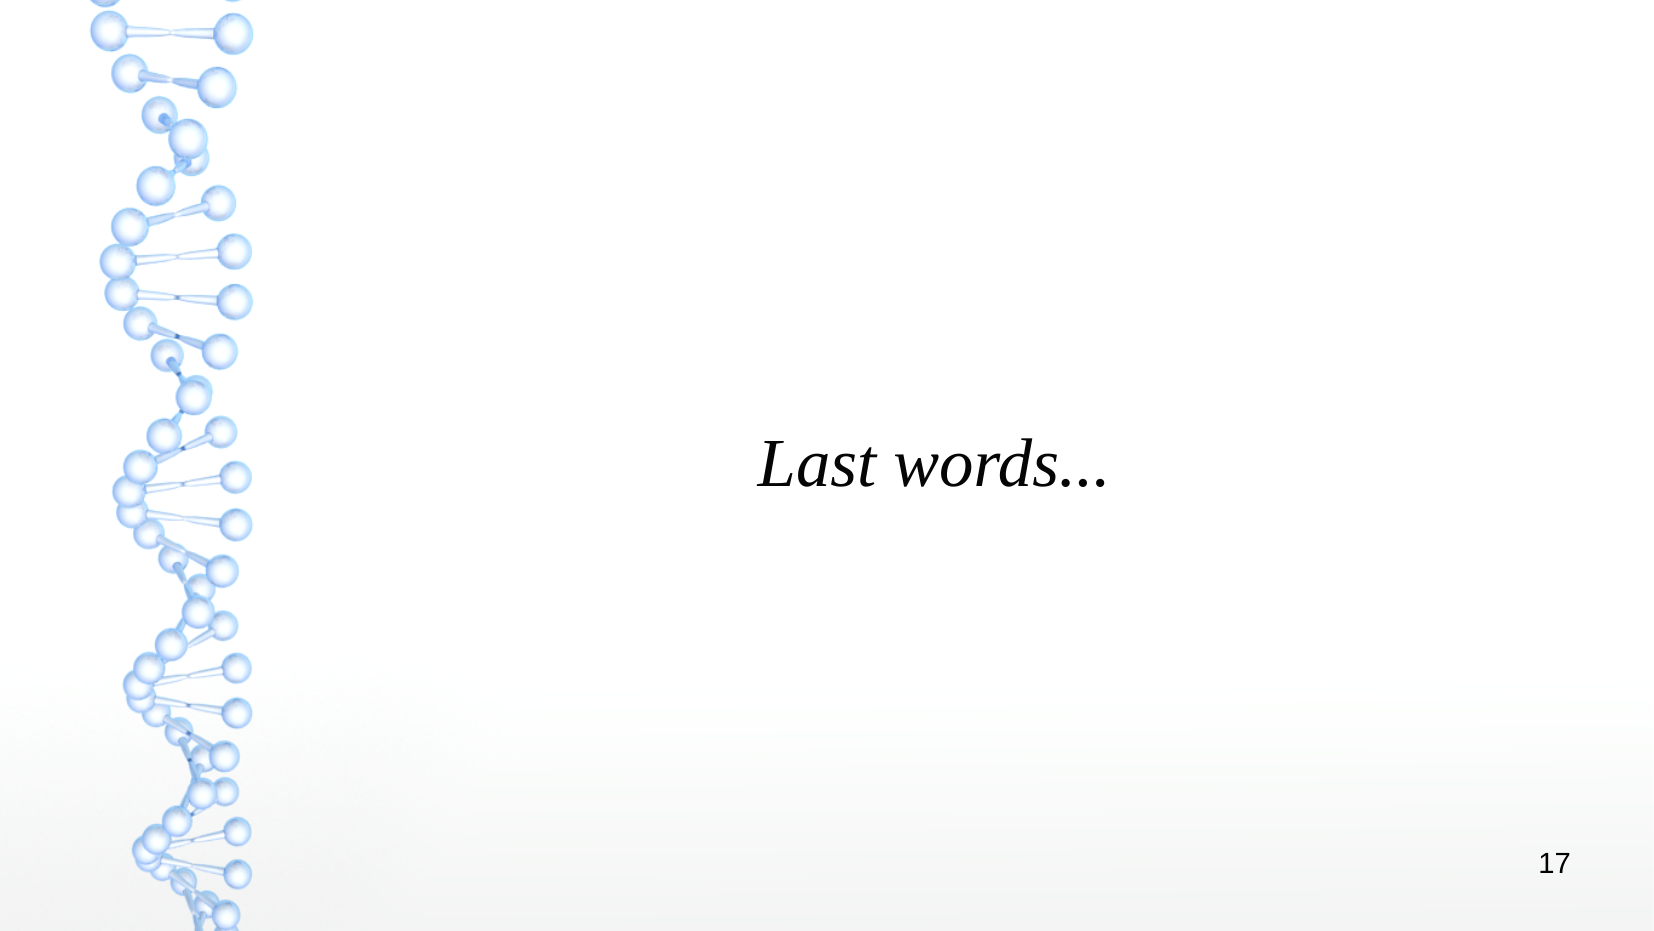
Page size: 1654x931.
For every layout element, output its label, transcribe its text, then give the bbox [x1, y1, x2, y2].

picture [0, 0, 1654, 931]
title Last words... [270, 386, 1599, 541]
